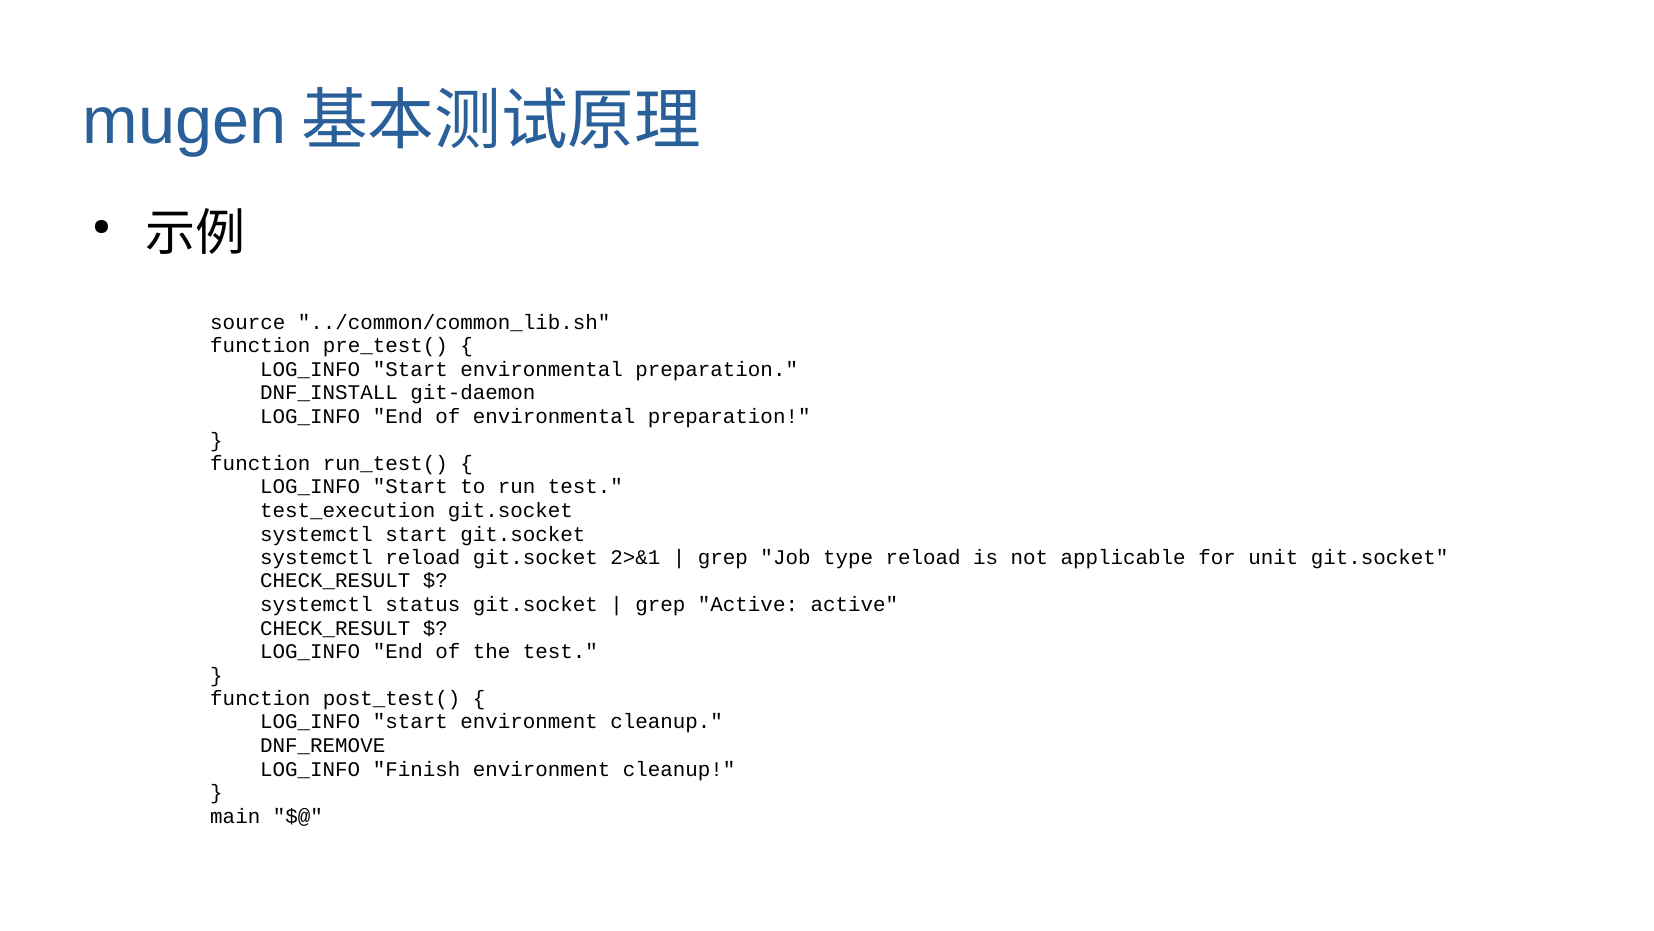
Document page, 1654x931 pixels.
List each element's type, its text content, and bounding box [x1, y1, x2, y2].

list 示例 [75, 192, 1276, 305]
text_box source "../common/common_lib.sh" function pre_test() { LOG_INFO "Start environmental preparation." DNF_INSTALL git-daemon LOG_INFO "End of environmental preparation!" } function run_test() { LOG_INFO "Start to run test." test_execution git.socket systemctl start git.socket systemctl reload git.socket 2>&1 | grep "Job type reload is not applicable for unit git.socket" CHECK_RESULT $? systemctl status git.socket | grep "Active: active" CHECK_RESULT $? LOG_INFO "End of the test." } function post_test() { LOG_INFO "start environment cleanup." DNF_REMOVE LOG_INFO "Finish environment cleanup!" } main "$@" [195, 304, 1463, 837]
title mugen基本测试原理 [82, 37, 1571, 193]
